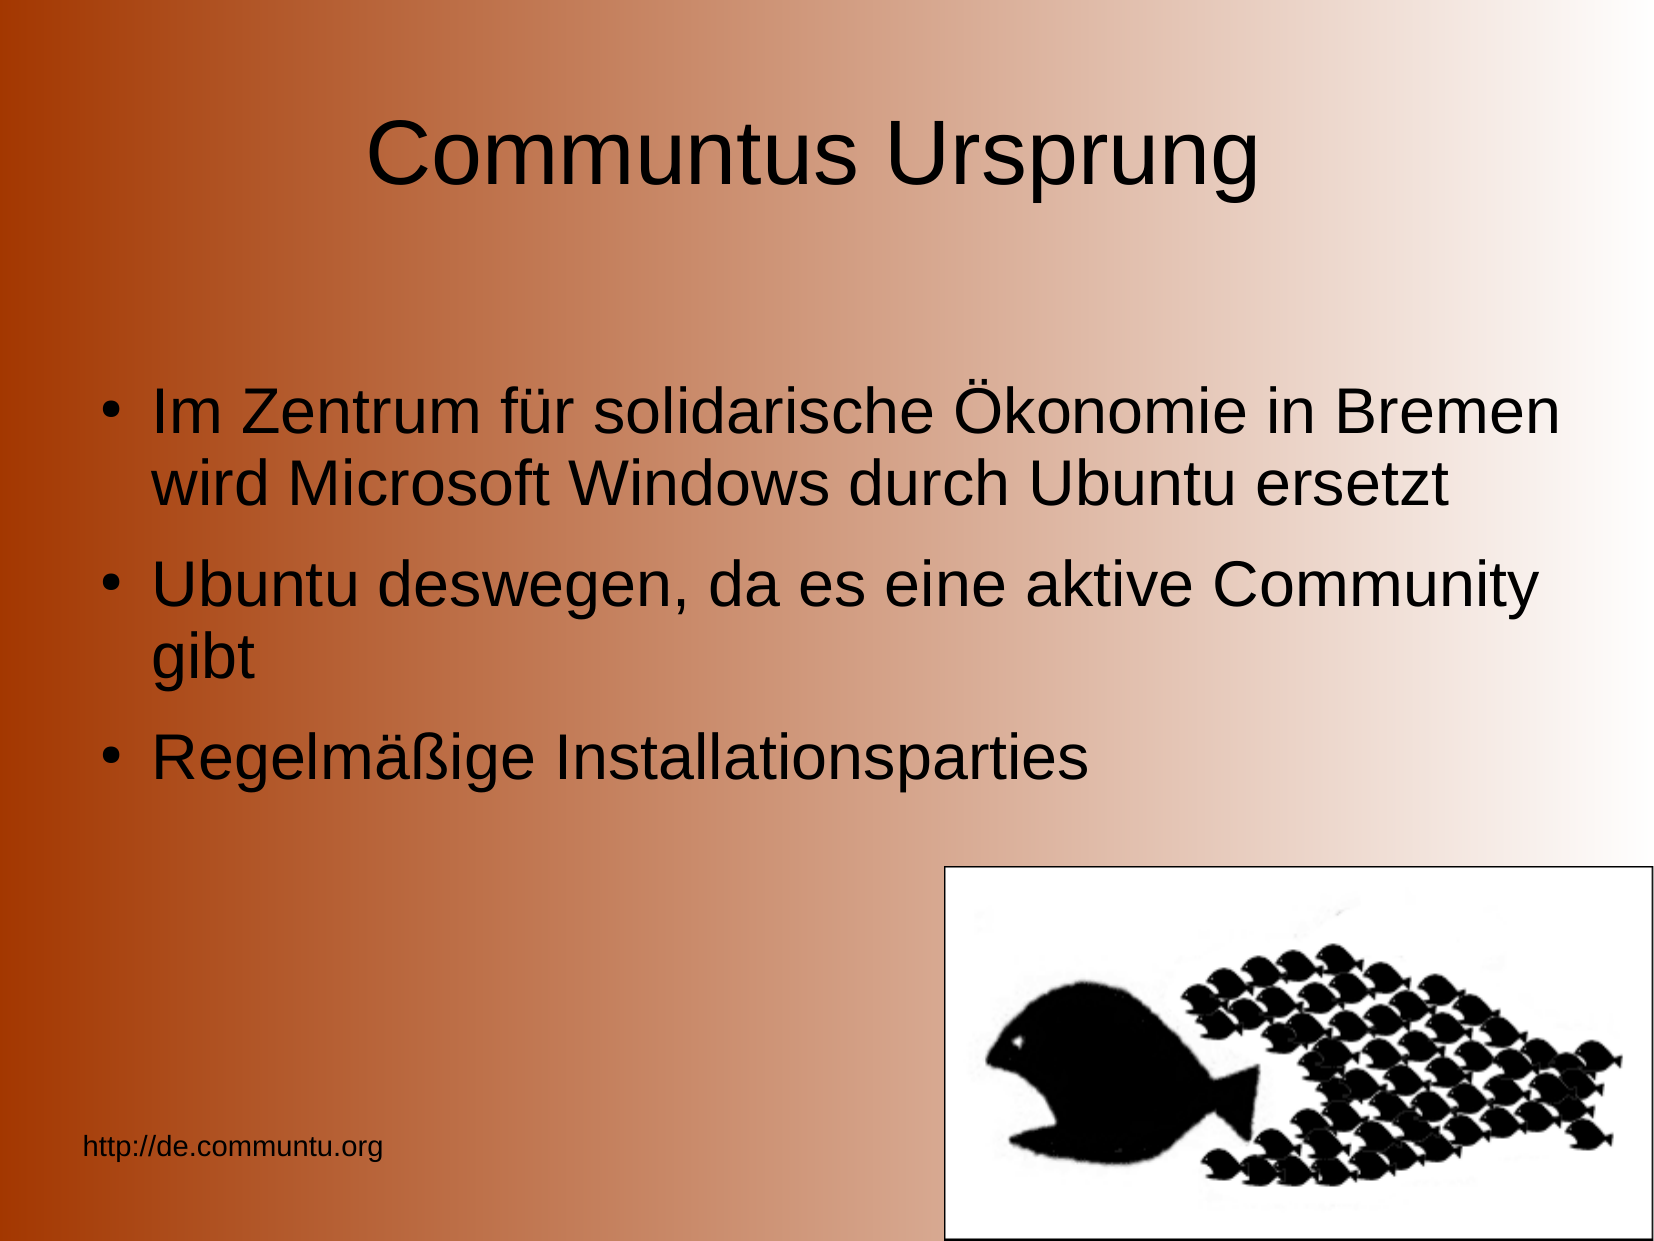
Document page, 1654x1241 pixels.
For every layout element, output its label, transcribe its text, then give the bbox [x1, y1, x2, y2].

title Communtus Ursprung [82, 49, 1571, 257]
picture [944, 866, 1654, 1241]
list Im Zentrum für solidarische Ökonomie in Bremen wird Microsoft Windows durch Ubuntu ersetzt Ubuntu deswegen, da es eine aktive Community gibt Regelmäßige Installationsparties [82, 374, 1571, 866]
